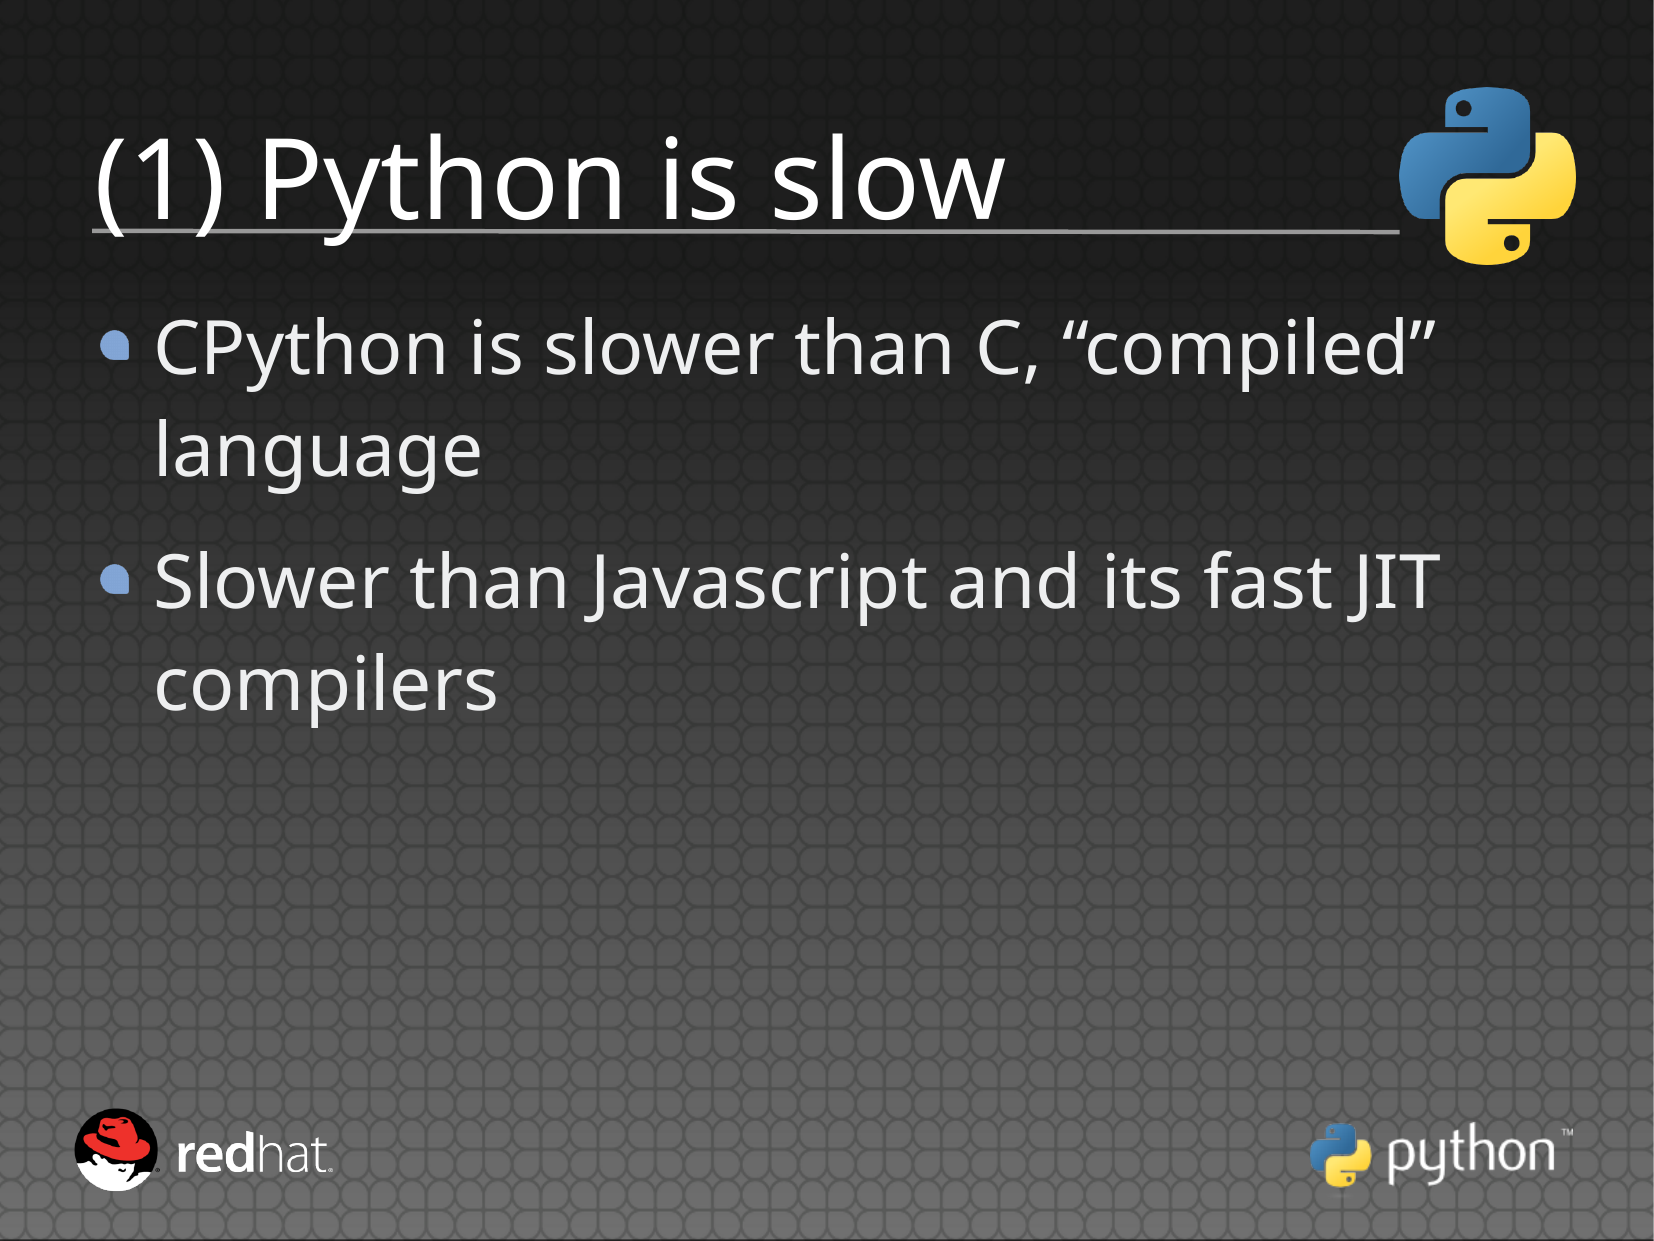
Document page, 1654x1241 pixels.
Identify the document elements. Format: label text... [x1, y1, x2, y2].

picture [0, 0, 1654, 1241]
title (1) Python is slow [94, 100, 1426, 251]
list CPython is slower than C, “compiled” language Slower than Javascript and its fast JIT compilers [82, 293, 1571, 1034]
